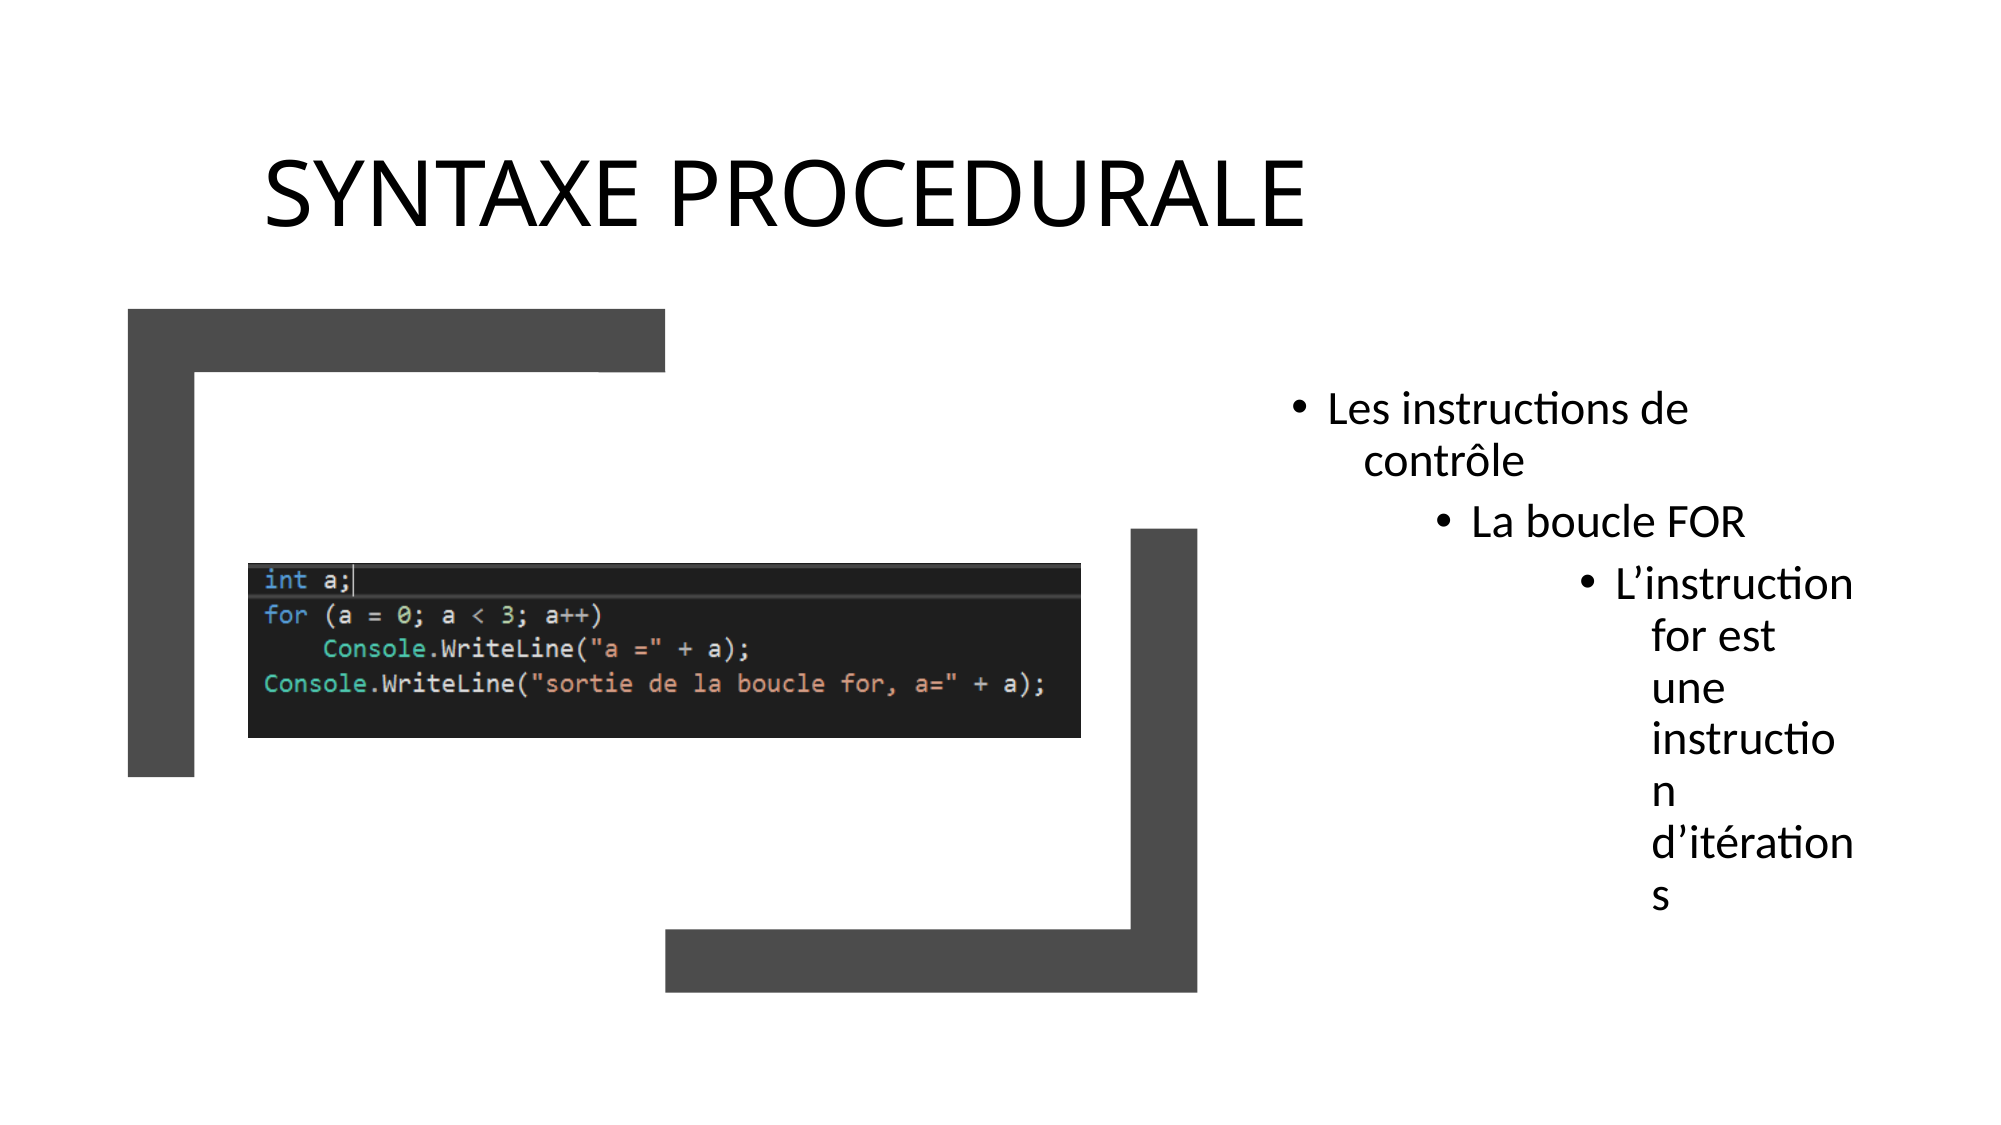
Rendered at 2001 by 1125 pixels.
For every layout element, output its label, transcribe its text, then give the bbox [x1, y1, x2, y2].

text_box [127, 308, 666, 778]
list Les instructions de contrôle La boucle FOR L’instruction for est une instruction d’itérations [1276, 373, 1872, 930]
picture [248, 563, 1081, 738]
title SYNTAXE PROCEDURALE [248, 84, 1872, 254]
text_box [665, 528, 1198, 993]
